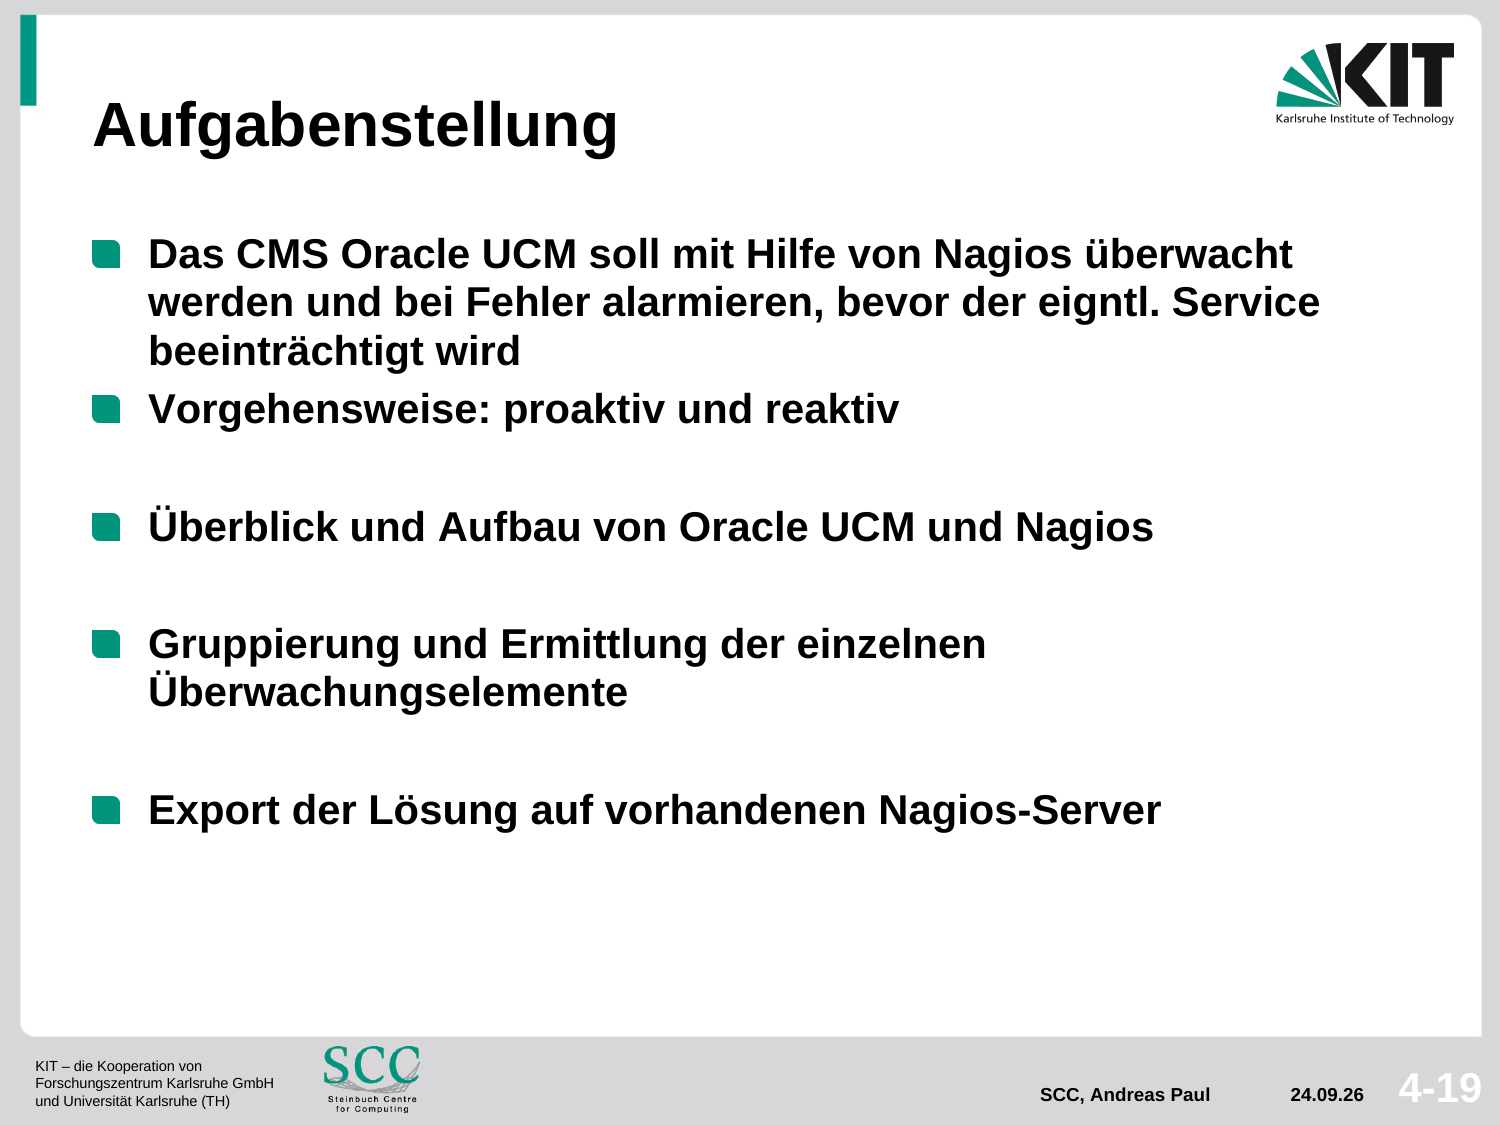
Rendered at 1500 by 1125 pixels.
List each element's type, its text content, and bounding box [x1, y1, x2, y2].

title Aufgabenstellung [92, 56, 1148, 192]
list Das CMS Oracle UCM soll mit Hilfe von Nagios überwacht werden und bei Fehler alarmieren, bevor der eigntl. Service beeinträchtigt wird Vorgehensweise: proaktiv und reaktiv Überblick und Aufbau von Oracle UCM und Nagios Gruppierung und Ermittlung der einzelnen Überwachungselemente Export der Lösung auf vorhandenen Nagios-Server [92, 228, 1443, 957]
picture [0, 0, 1500, 1125]
